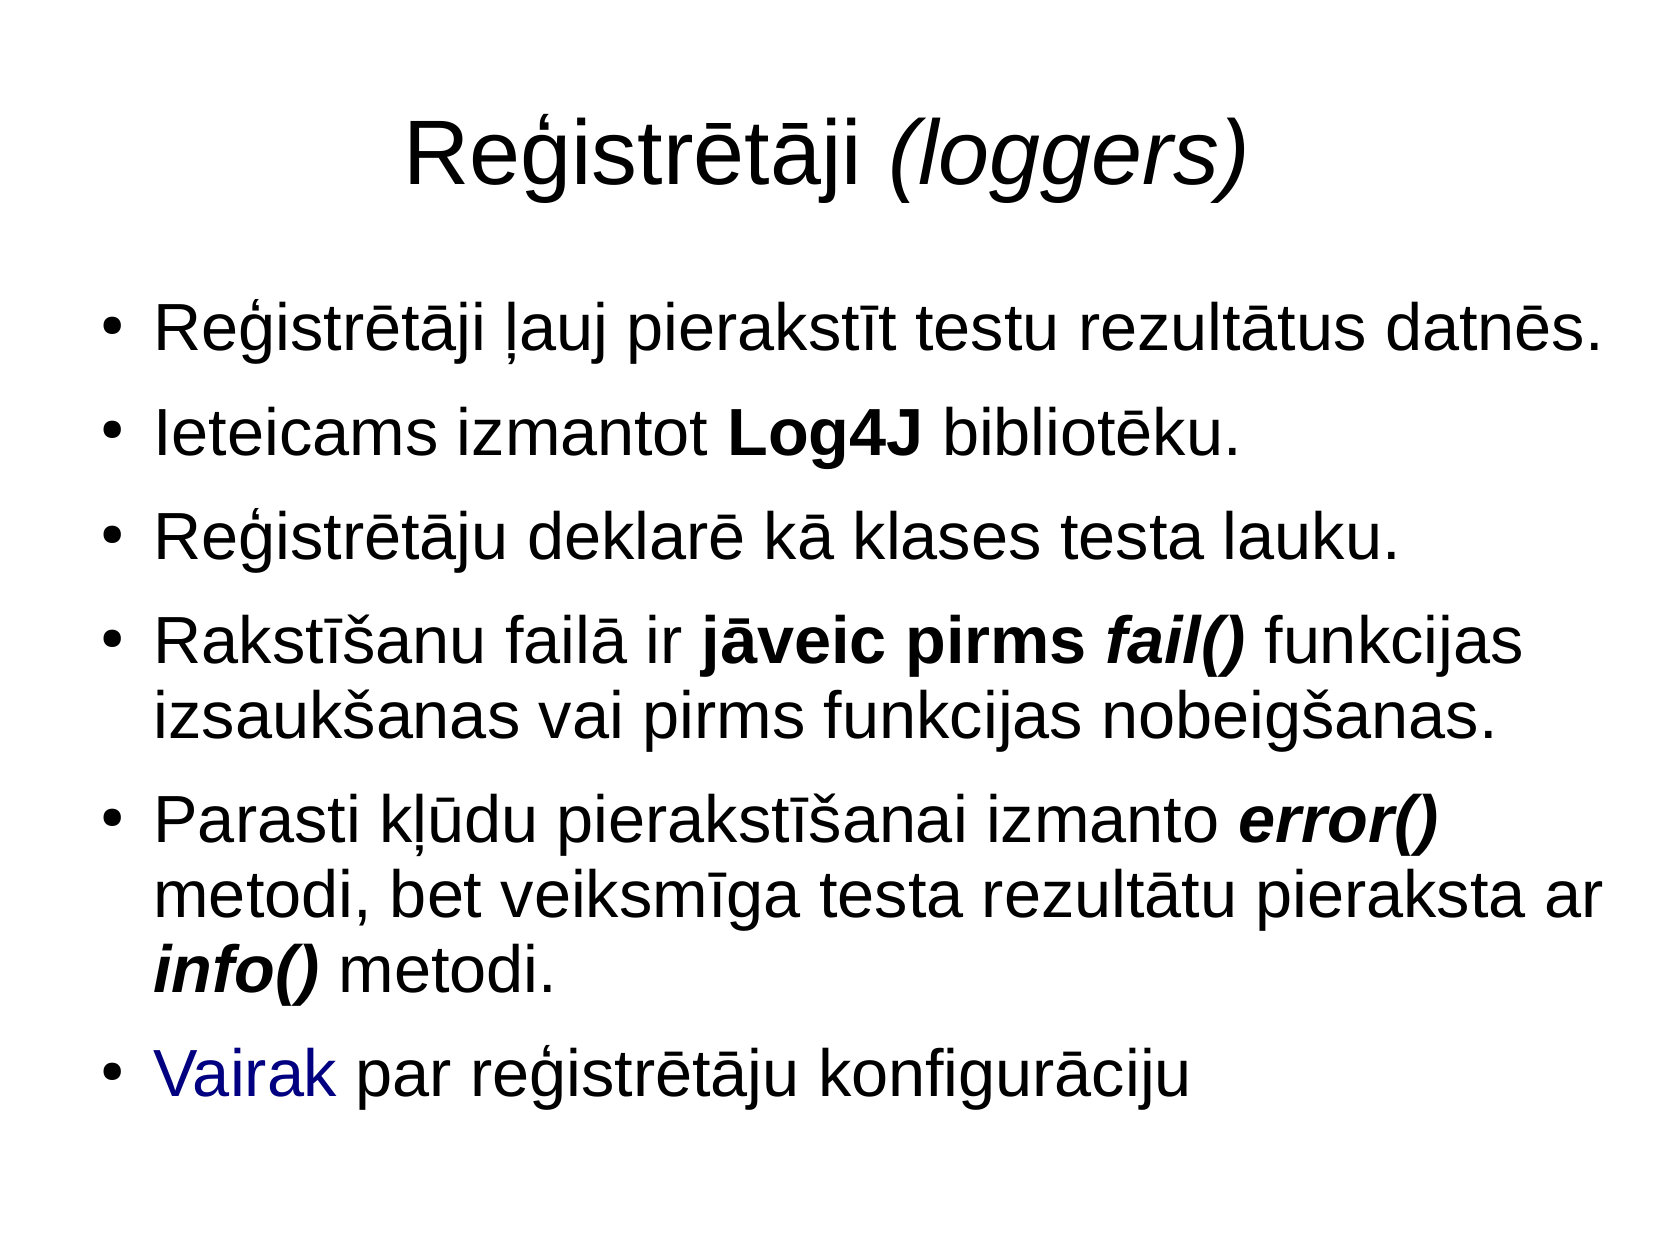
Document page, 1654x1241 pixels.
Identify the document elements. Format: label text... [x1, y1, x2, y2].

list Reģistrētāji ļauj pierakstīt testu rezultātus datnēs. Ieteicams izmantot Log4J bibliotēku. Reģistrētāju deklarē kā klases testa lauku. Rakstīšanu failā ir jāveic pirms fail() funkcijas izsaukšanas vai pirms funkcijas nobeigšanas. Parasti kļūdu pierakstīšanai izmanto error() metodi, bet veiksmīga testa rezultātu pieraksta ar info() metodi. Vairak par reģistrētāju konfigurāciju [82, 290, 1607, 1146]
title Reģistrētāji (loggers) [82, 49, 1571, 257]
